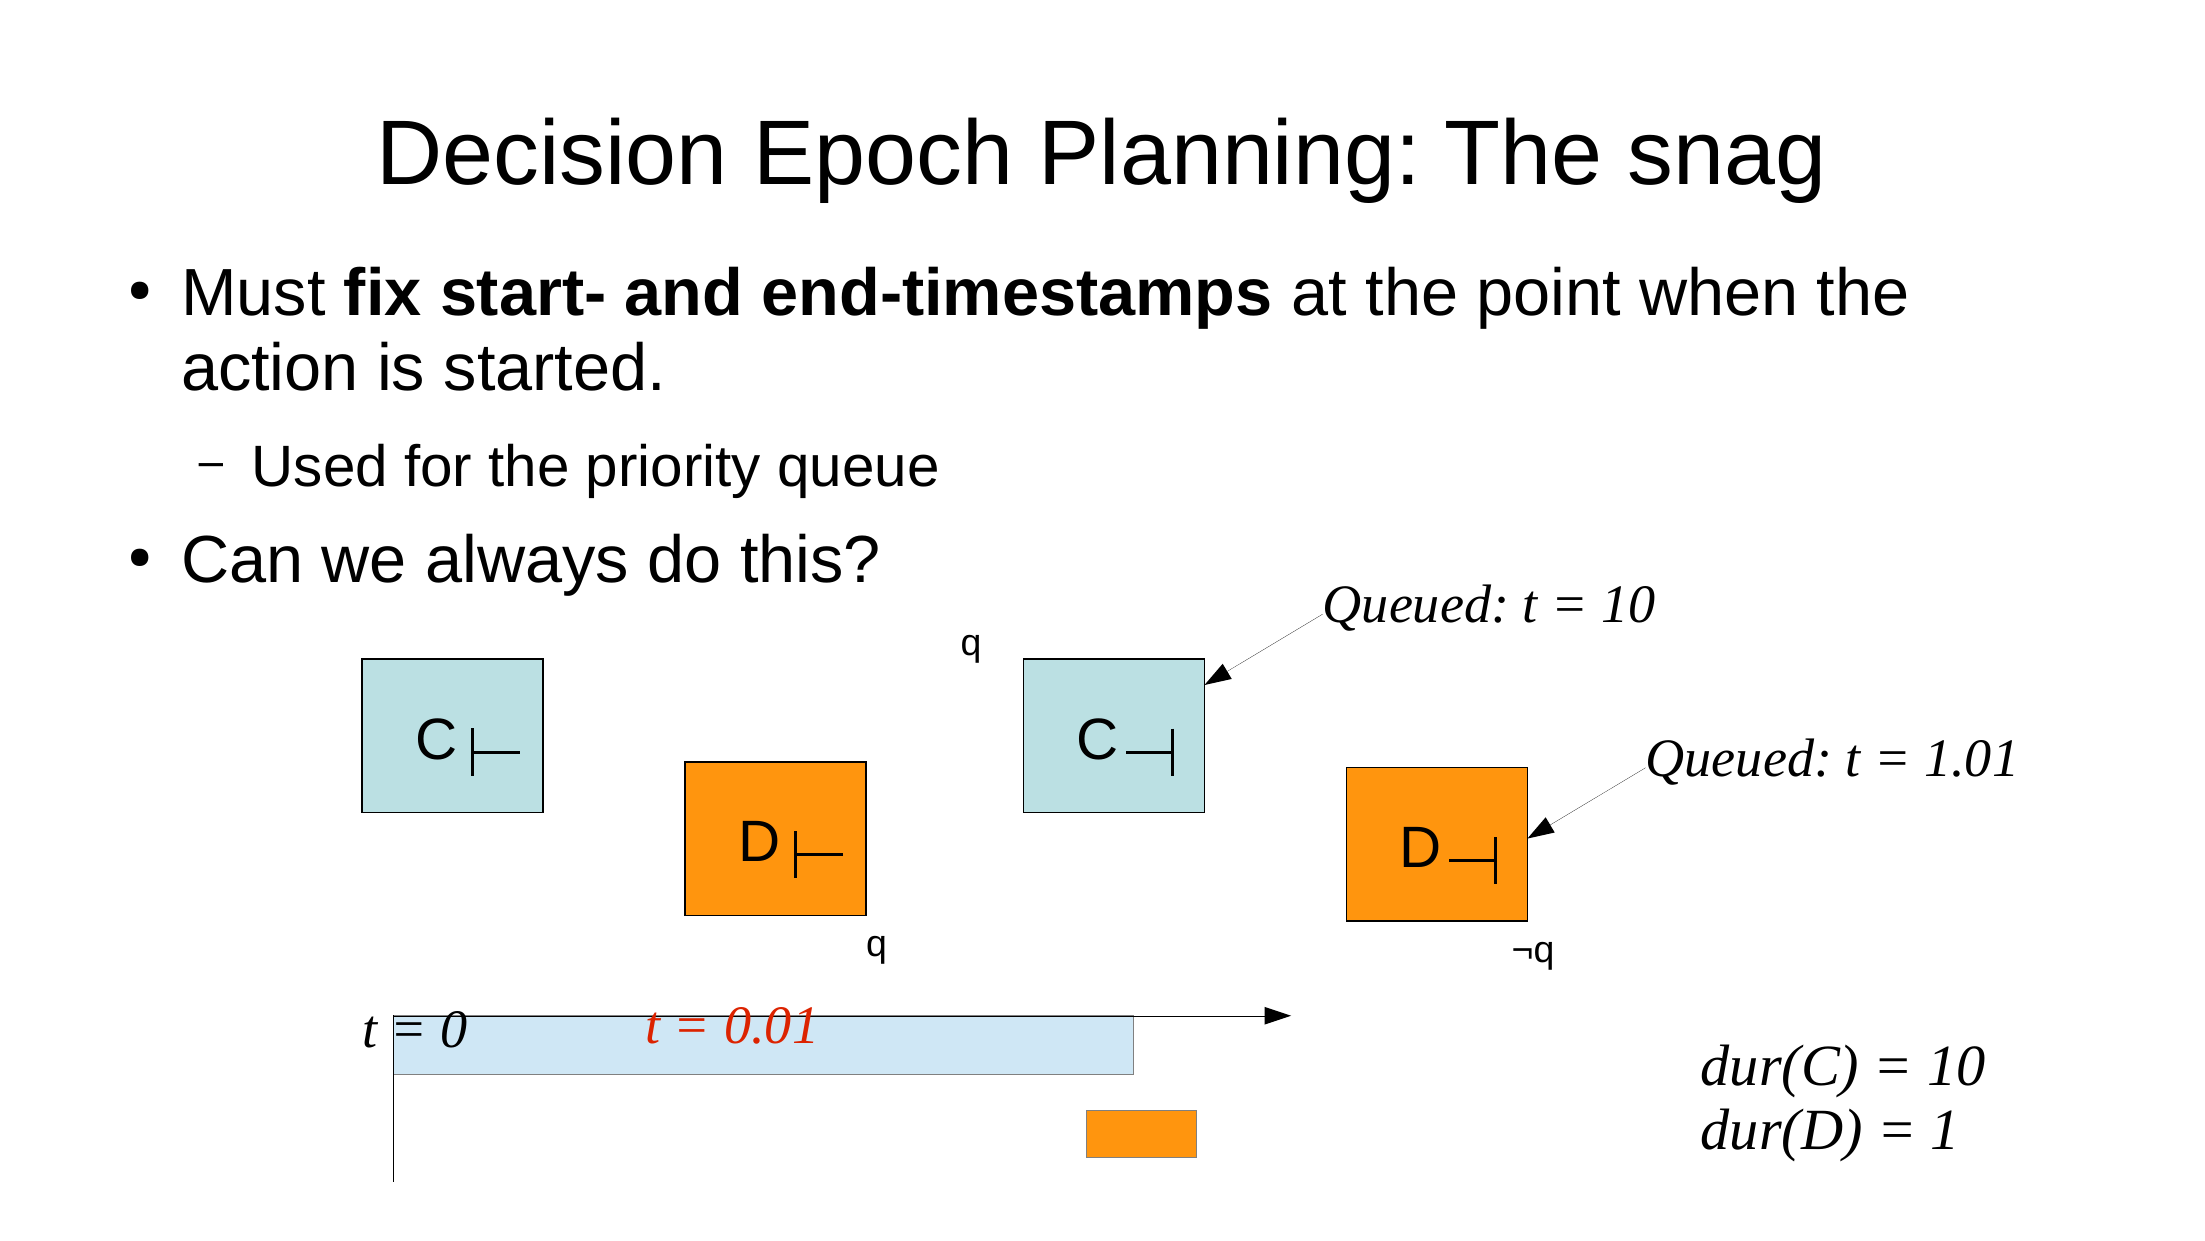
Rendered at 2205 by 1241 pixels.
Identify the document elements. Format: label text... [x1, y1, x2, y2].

list Must fix start- and end-timestamps at the point when the action is started. Used for the priority queue Can we always do this? [110, 254, 2095, 1099]
text_box t = 0 [362, 999, 567, 1060]
title Decision Epoch Planning: The snag [110, 49, 2095, 254]
text_box D [685, 761, 867, 916]
text_box [1086, 1110, 1197, 1158]
text_box C [1023, 659, 1205, 813]
text_box [394, 1017, 1134, 1075]
text_box dur(C) = 10 dur(D) = 1 [1700, 1032, 2189, 1163]
text_box q [866, 922, 993, 965]
text_box q [960, 621, 1087, 664]
text_box D [1346, 767, 1528, 922]
text_box Queued: t = 1.01 [1645, 727, 2205, 830]
text_box Queued: t = 10 [1322, 574, 1859, 677]
text_box C [362, 658, 544, 813]
text_box t = 0.01 [645, 995, 1008, 1056]
text_box ¬q [1511, 928, 1638, 971]
